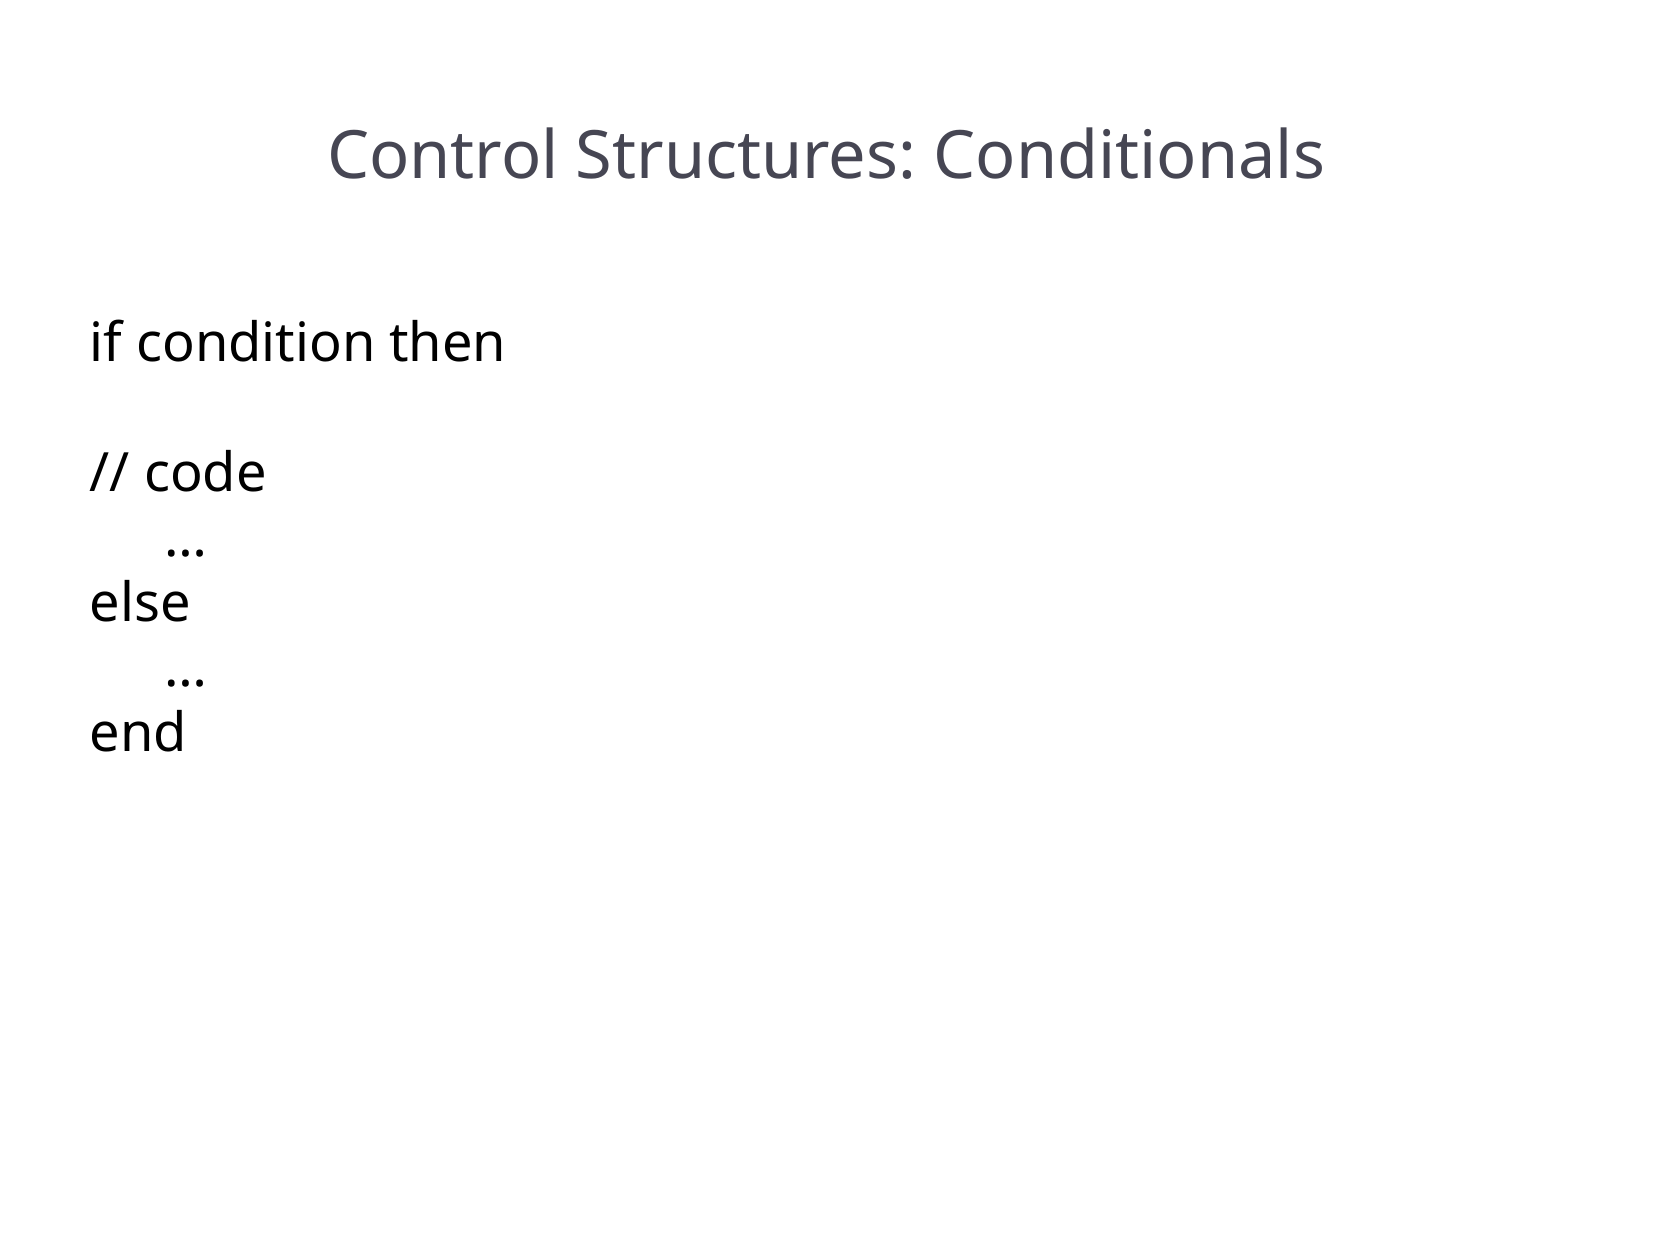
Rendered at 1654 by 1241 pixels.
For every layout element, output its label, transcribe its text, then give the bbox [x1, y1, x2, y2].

text_box if condition then // code … else … end [75, 300, 1426, 1111]
title Control Structures: Conditionals [82, 49, 1571, 257]
